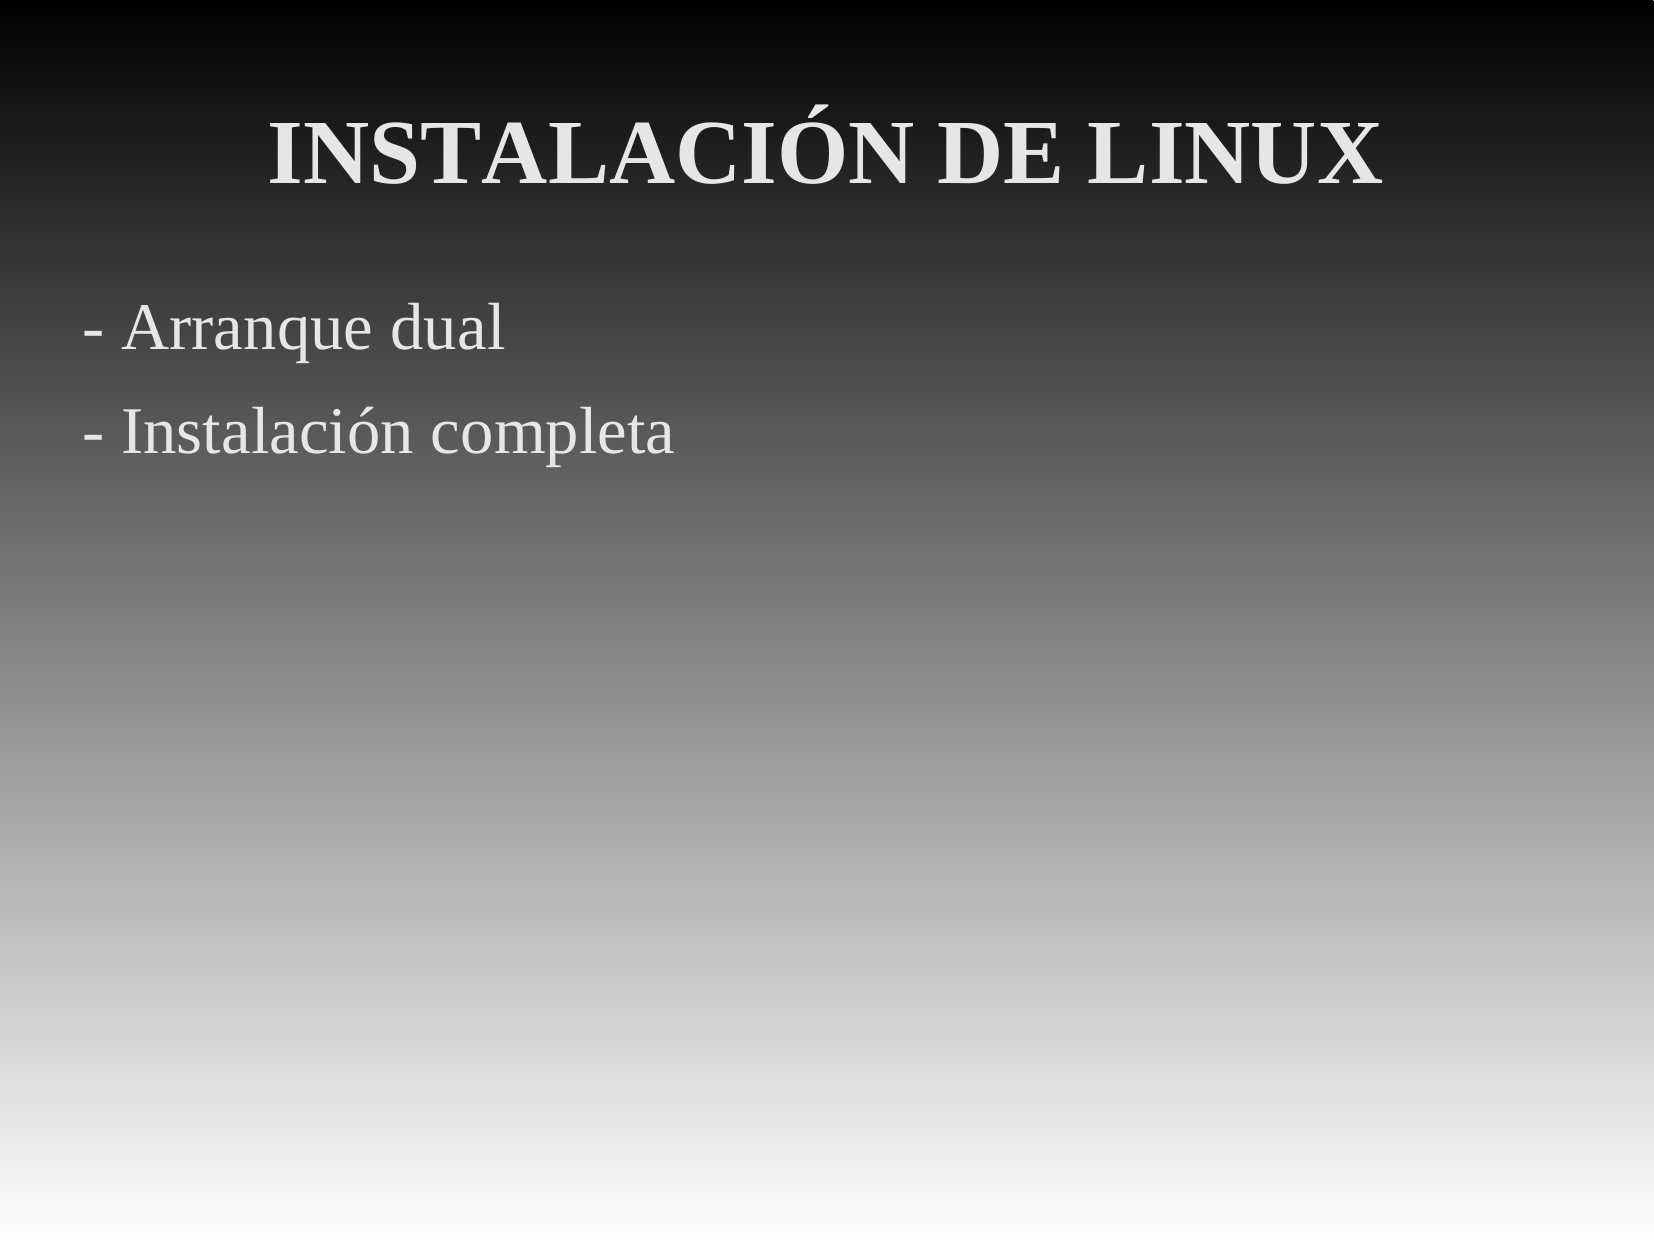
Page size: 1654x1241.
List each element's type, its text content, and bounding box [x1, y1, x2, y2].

title INSTALACIÓN DE LINUX [82, 49, 1571, 257]
list - Arranque dual - Instalación completa [82, 290, 1571, 1109]
